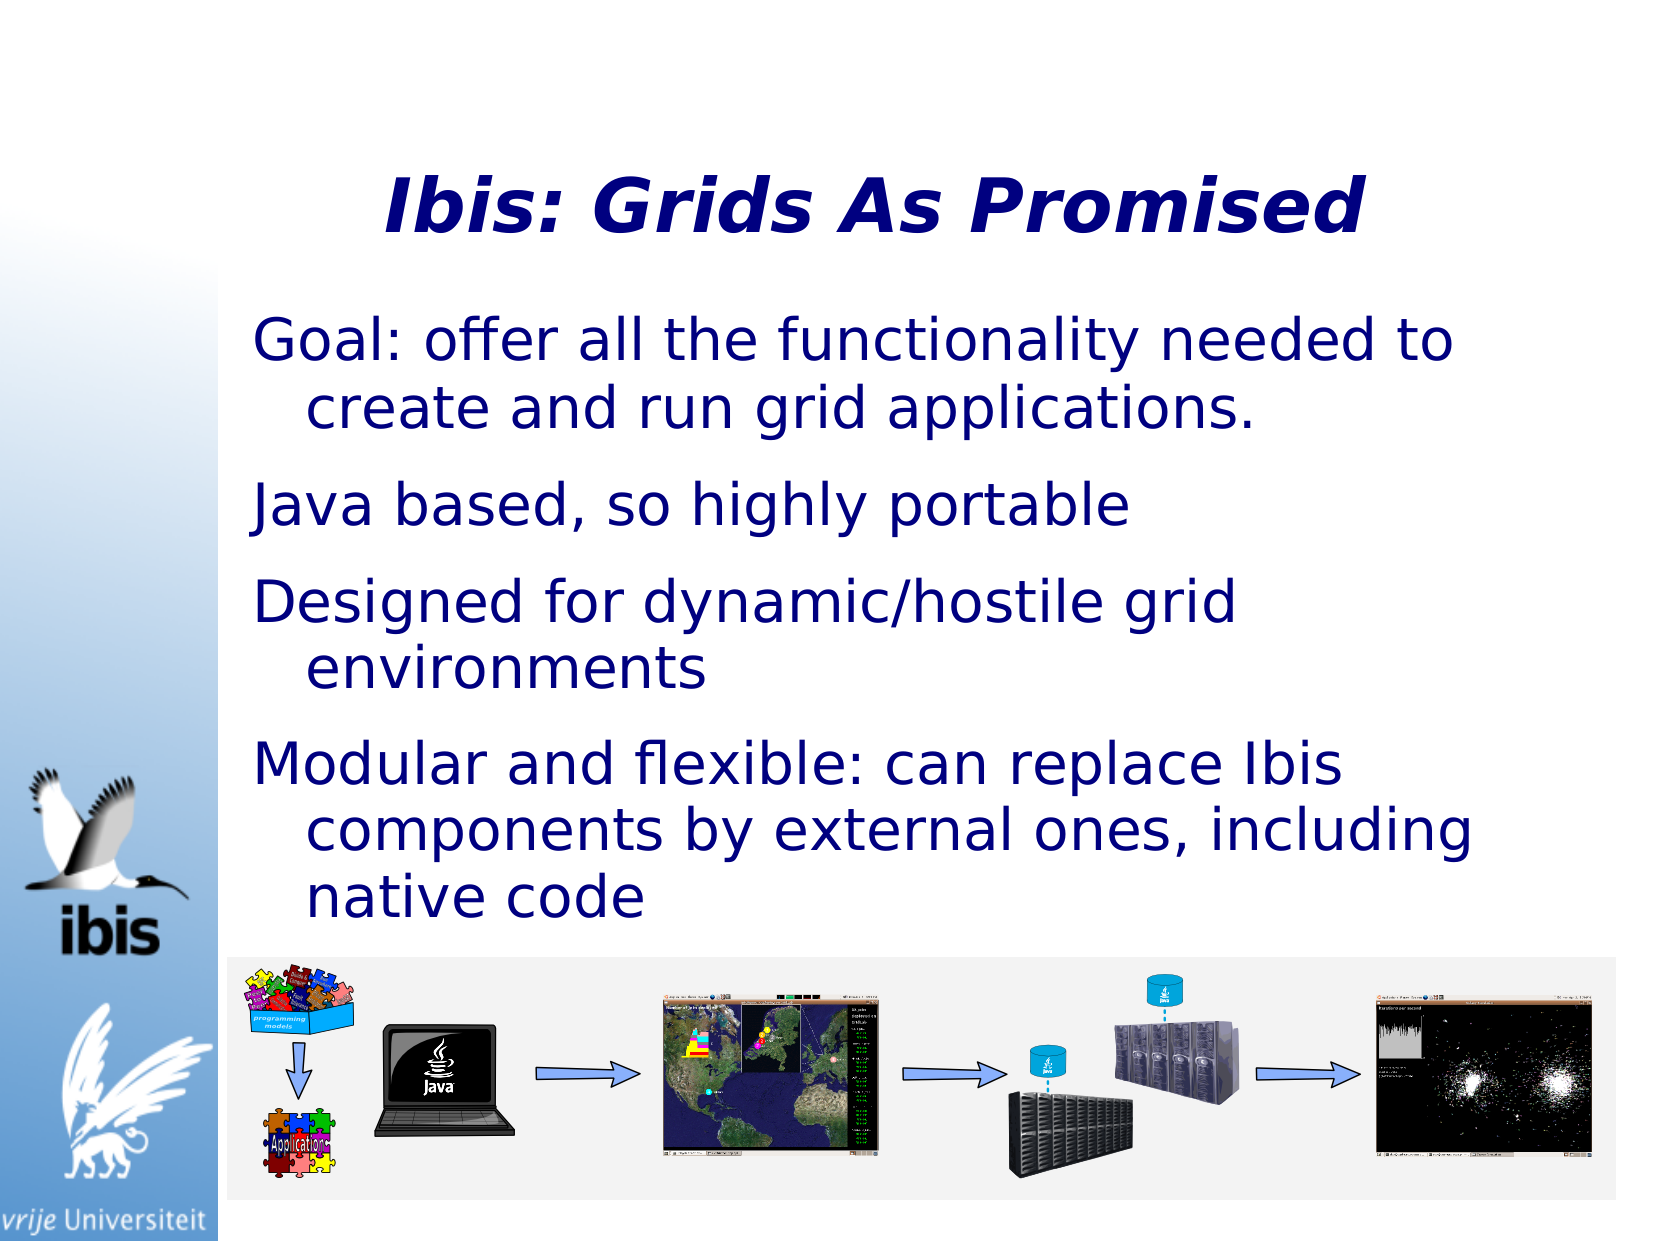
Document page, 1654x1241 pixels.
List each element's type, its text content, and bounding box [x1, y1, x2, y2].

picture [227, 957, 1616, 1200]
picture [0, 0, 218, 1241]
list Goal: offer all the functionality needed to create and run grid applications. Java based, so highly portable Designed for dynamic/hostile grid environments Modular and flexible: can replace Ibis components by external ones, including native code [234, 306, 1532, 957]
title Ibis: Grids As Promised [219, 102, 1534, 311]
